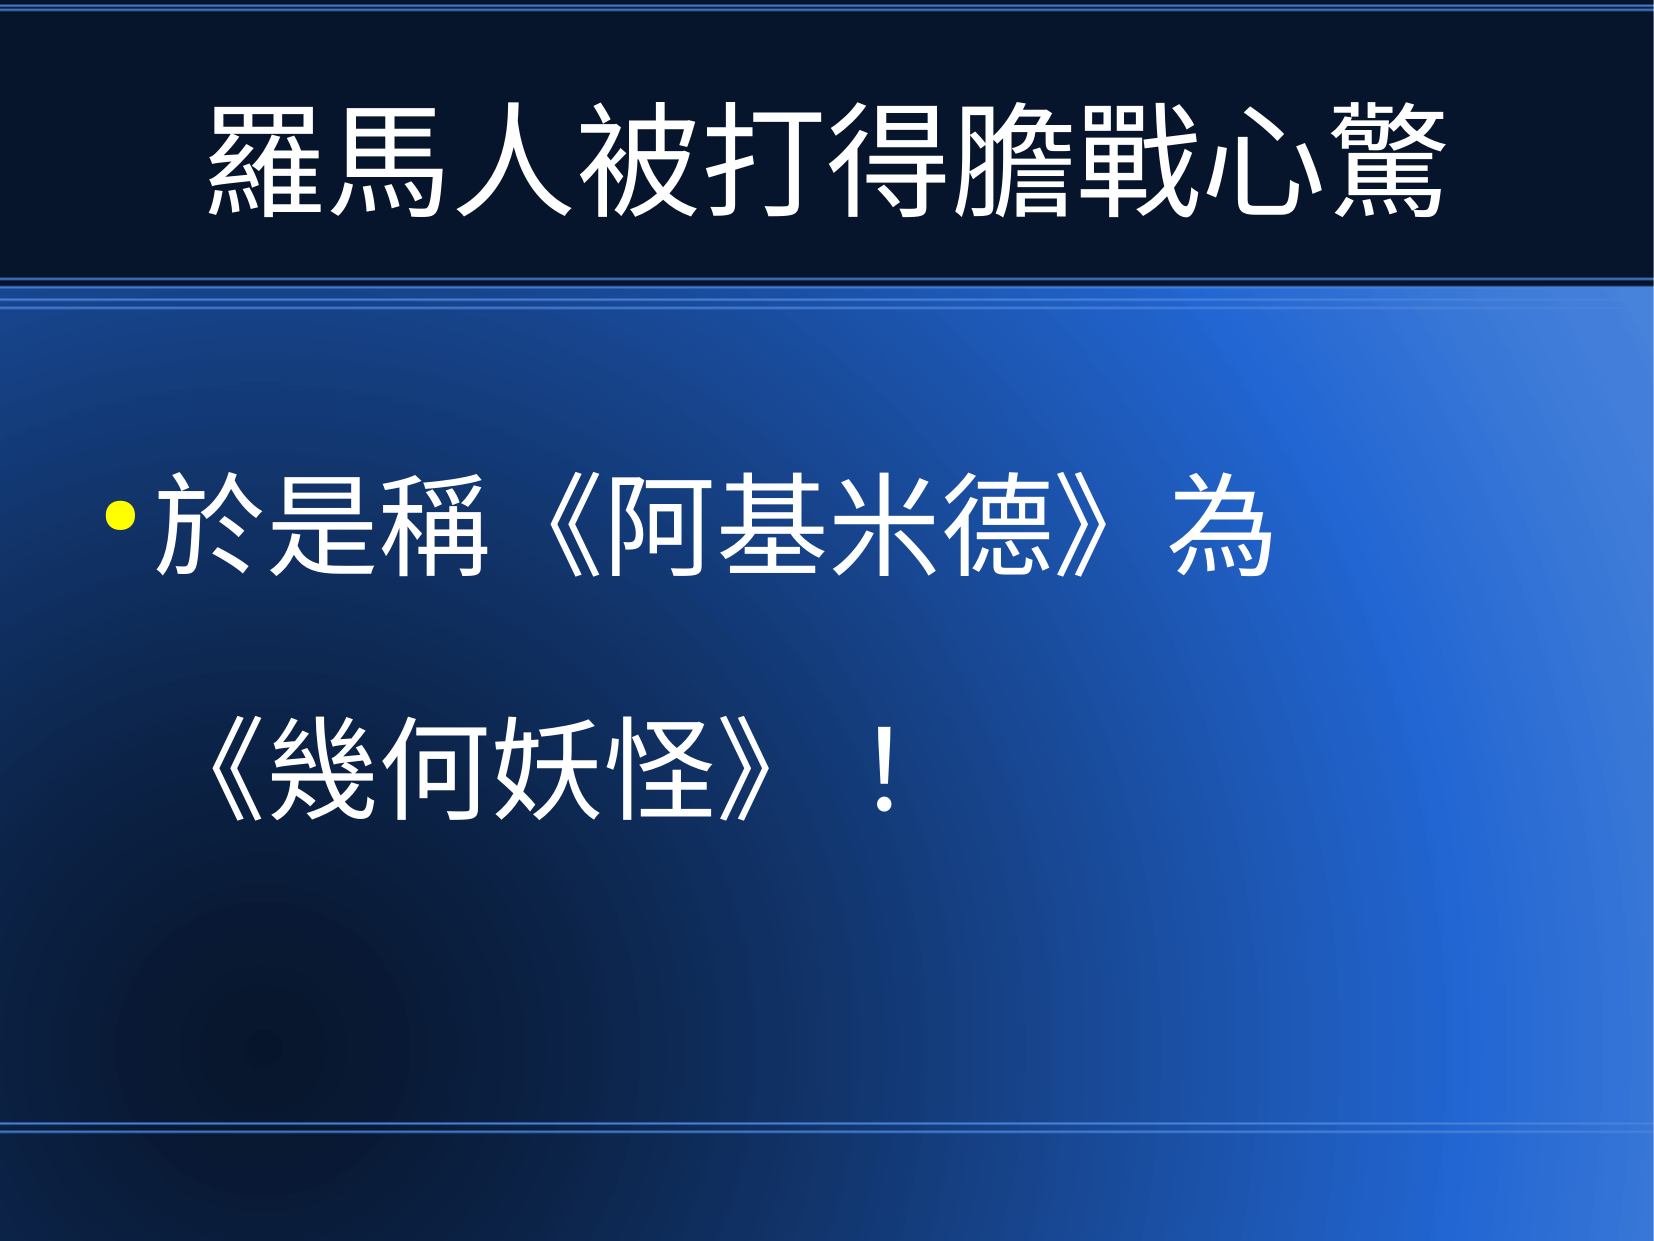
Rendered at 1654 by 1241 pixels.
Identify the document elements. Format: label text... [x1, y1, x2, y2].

title 羅馬人被打得膽戰心驚 [82, 49, 1571, 257]
picture [0, 0, 1654, 1241]
list 於是稱《阿基米德》為 《幾何妖怪》！ [82, 355, 1571, 1241]
